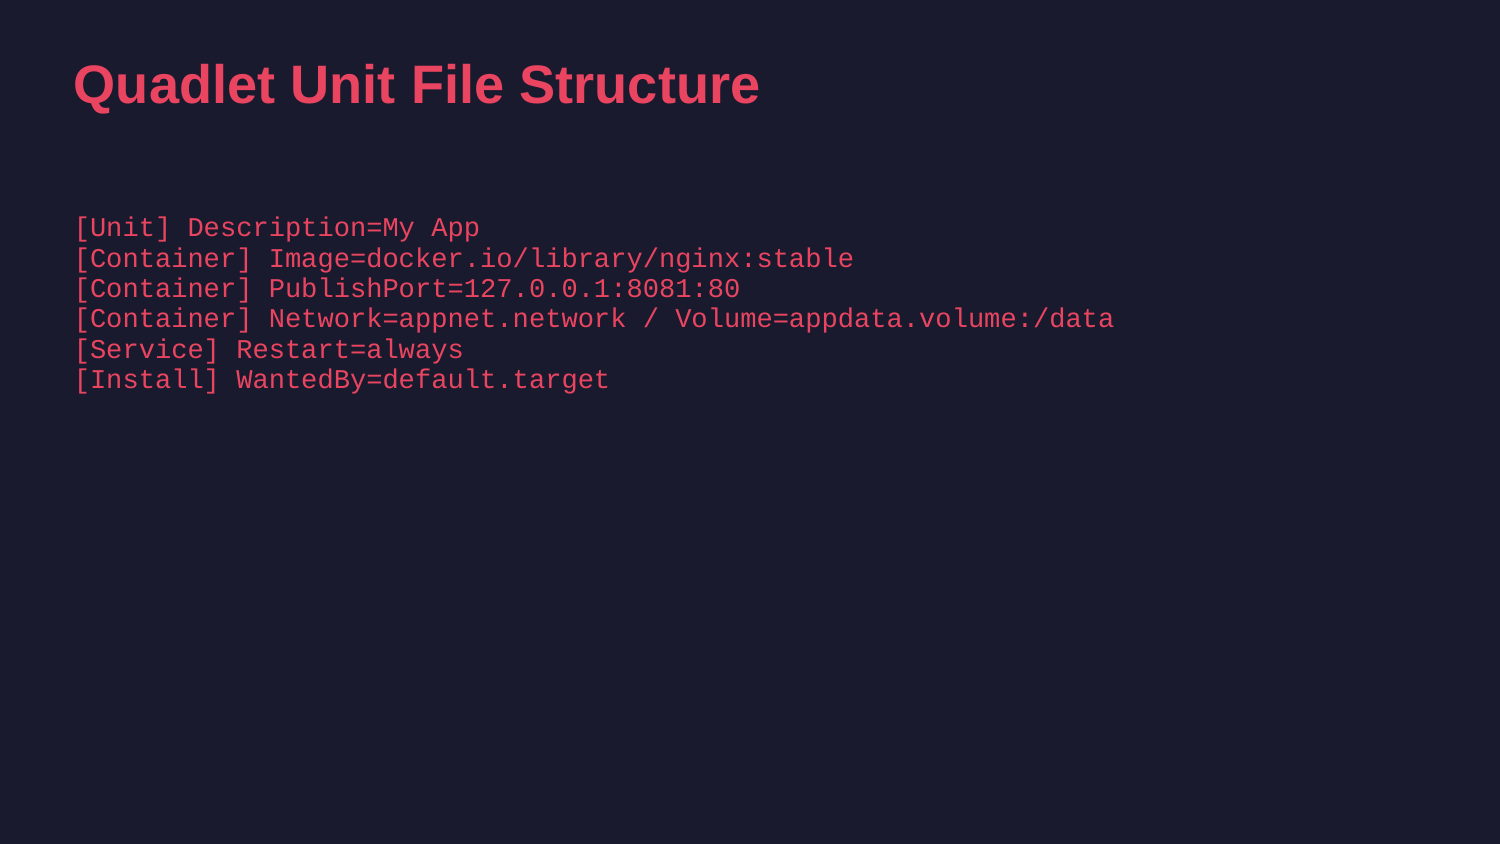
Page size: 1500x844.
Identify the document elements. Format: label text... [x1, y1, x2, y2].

title Quadlet Unit File Structure [59, 47, 1441, 166]
text_box [Unit] Description=My App [Container] Image=docker.io/library/nginx:stable [Container] PublishPort=127.0.0.1:8081:80 [Container] Network=appnet.network / Volume=appdata.volume:/data [Service] Restart=always [Install] WantedBy=default.target [59, 206, 1441, 798]
